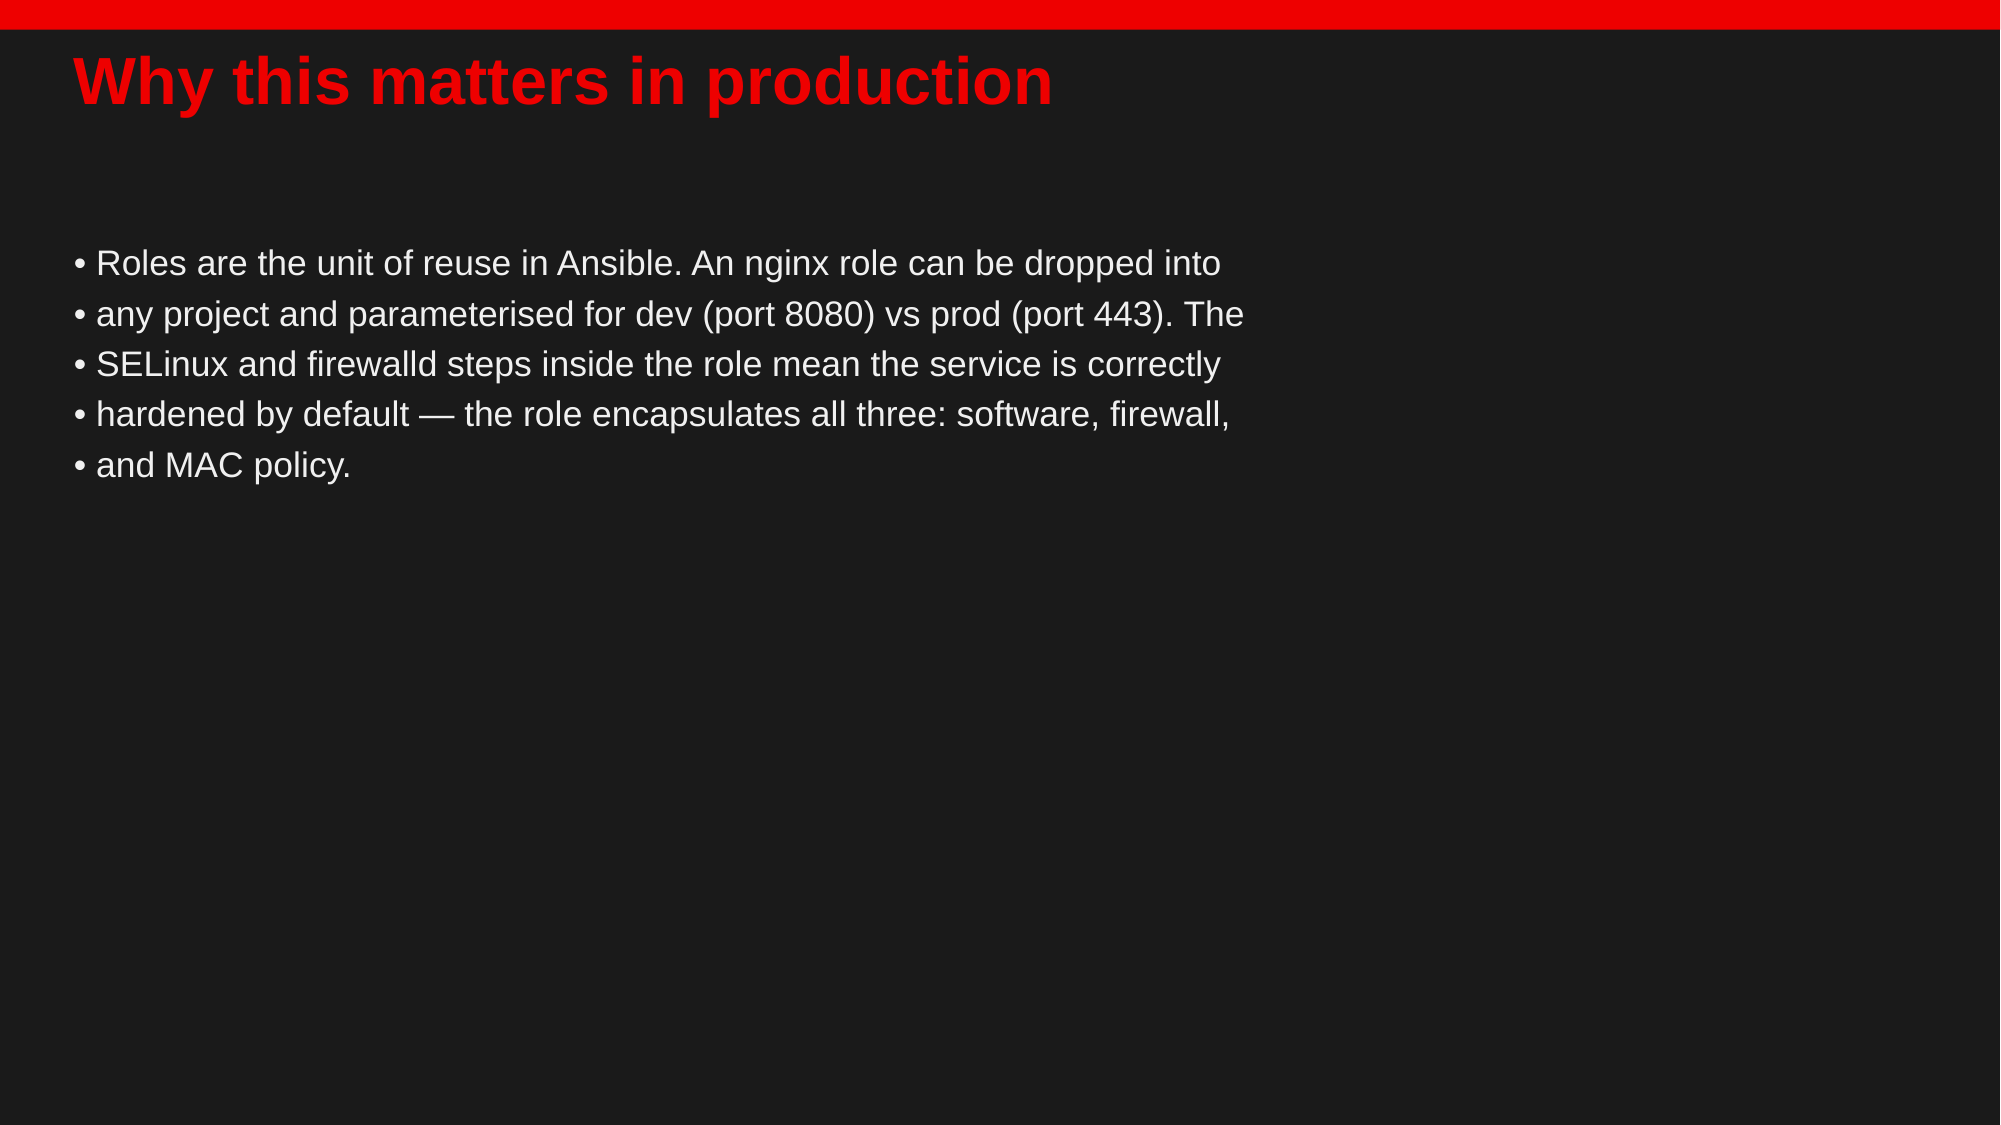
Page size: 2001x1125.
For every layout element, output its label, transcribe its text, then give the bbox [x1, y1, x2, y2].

text_box Why this matters in production [59, 36, 1942, 208]
text_box • Roles are the unit of reuse in Ansible. An nginx role can be dropped into • any project and parameterised for dev (port 8080) vs prod (port 443). The • SELinux and firewalld steps inside the role mean the service is correctly • hardened by default — the role encapsulates all three: software, firewall, • and MAC policy. [59, 236, 1942, 1037]
text_box [0, 0, 2001, 30]
